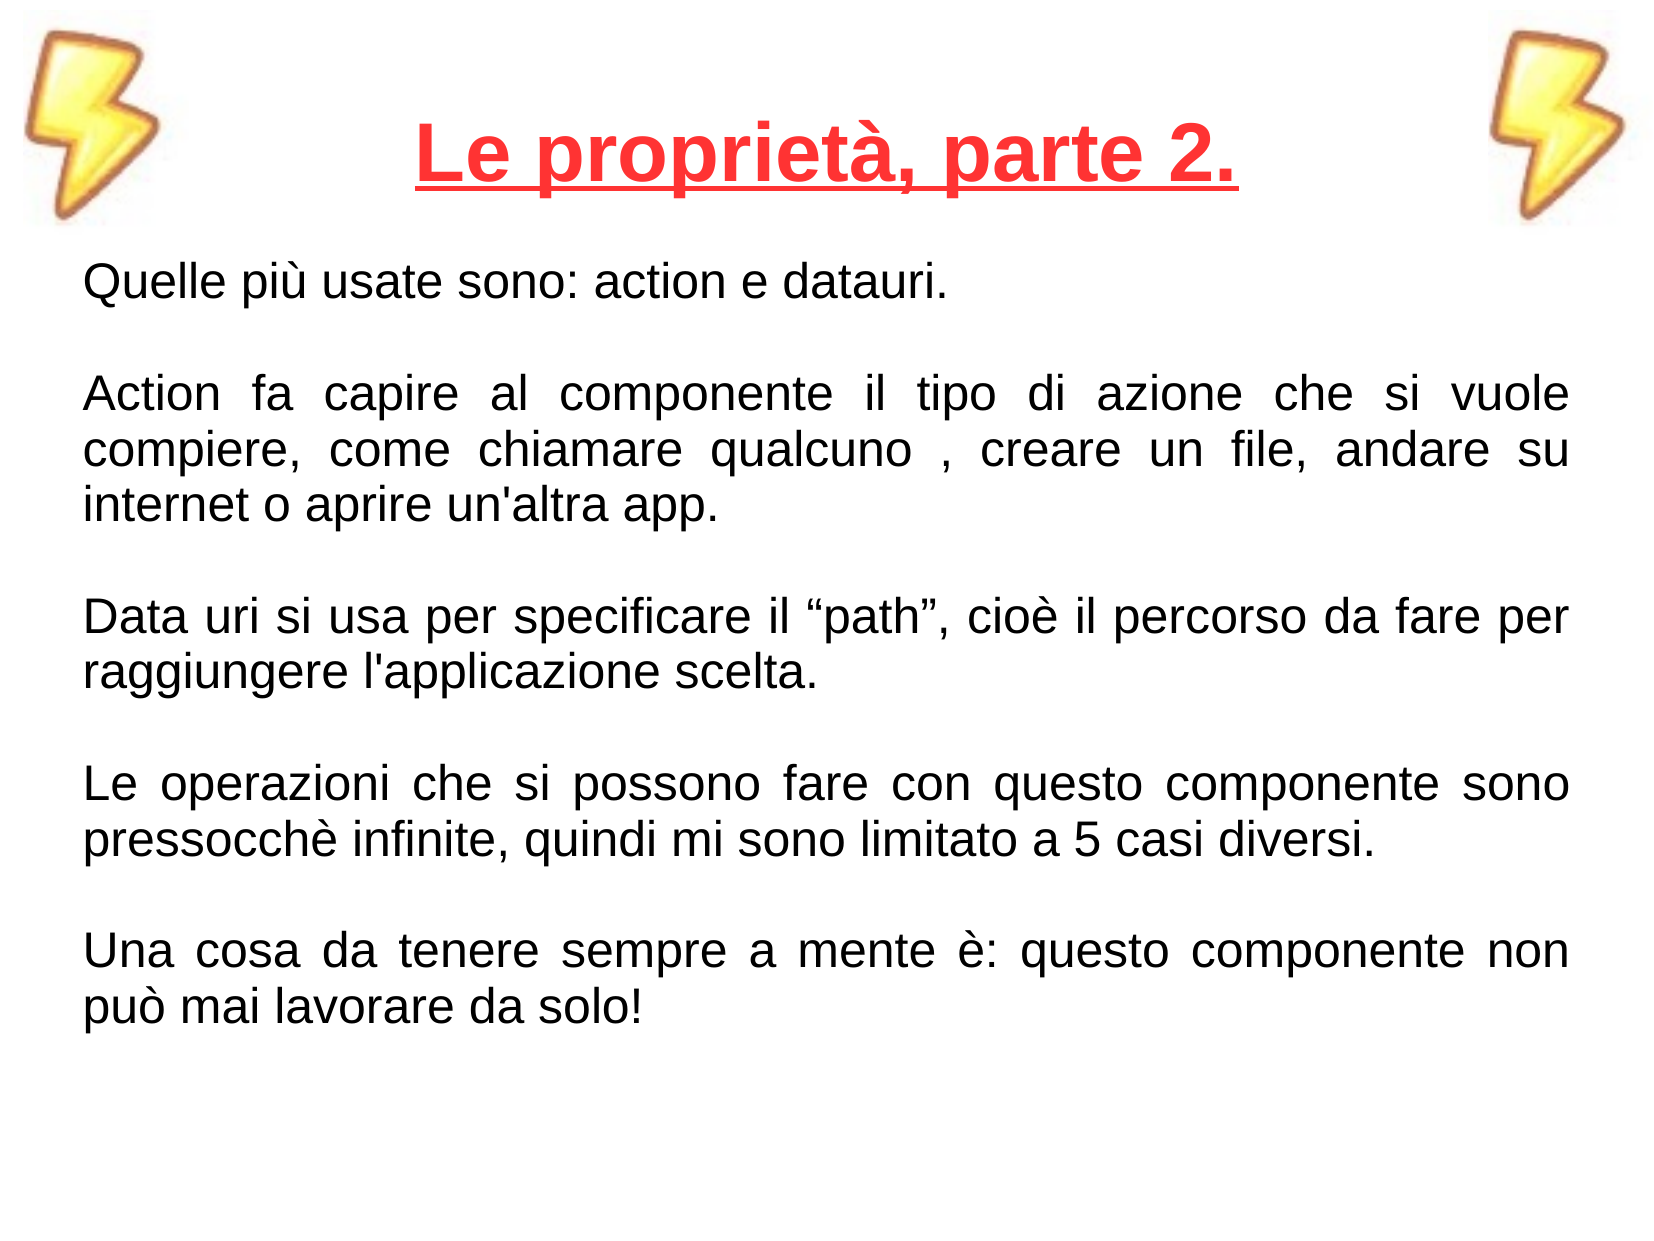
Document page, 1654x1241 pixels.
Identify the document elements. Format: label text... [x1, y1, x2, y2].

picture [1488, 10, 1654, 237]
title Le proprietà, parte 2. [82, 49, 1571, 253]
subtitle Quelle più usate sono: action e datauri. Action fa capire al componente il tipo di azione che si vuole compiere, come chiamare qualcuno , creare un file, andare su internet o aprire un'altra app. Data uri si usa per specificare il “path”, cioè il percorso da fare per raggiungere l'applicazione scelta. Le operazioni che si possono fare con questo componente sono pressocchè infinite, quindi mi sono limitato a 5 casi diversi. Una cosa da tenere sempre a mente è: questo componente non può mai lavorare da solo! [82, 253, 1571, 1146]
picture [23, 10, 189, 237]
